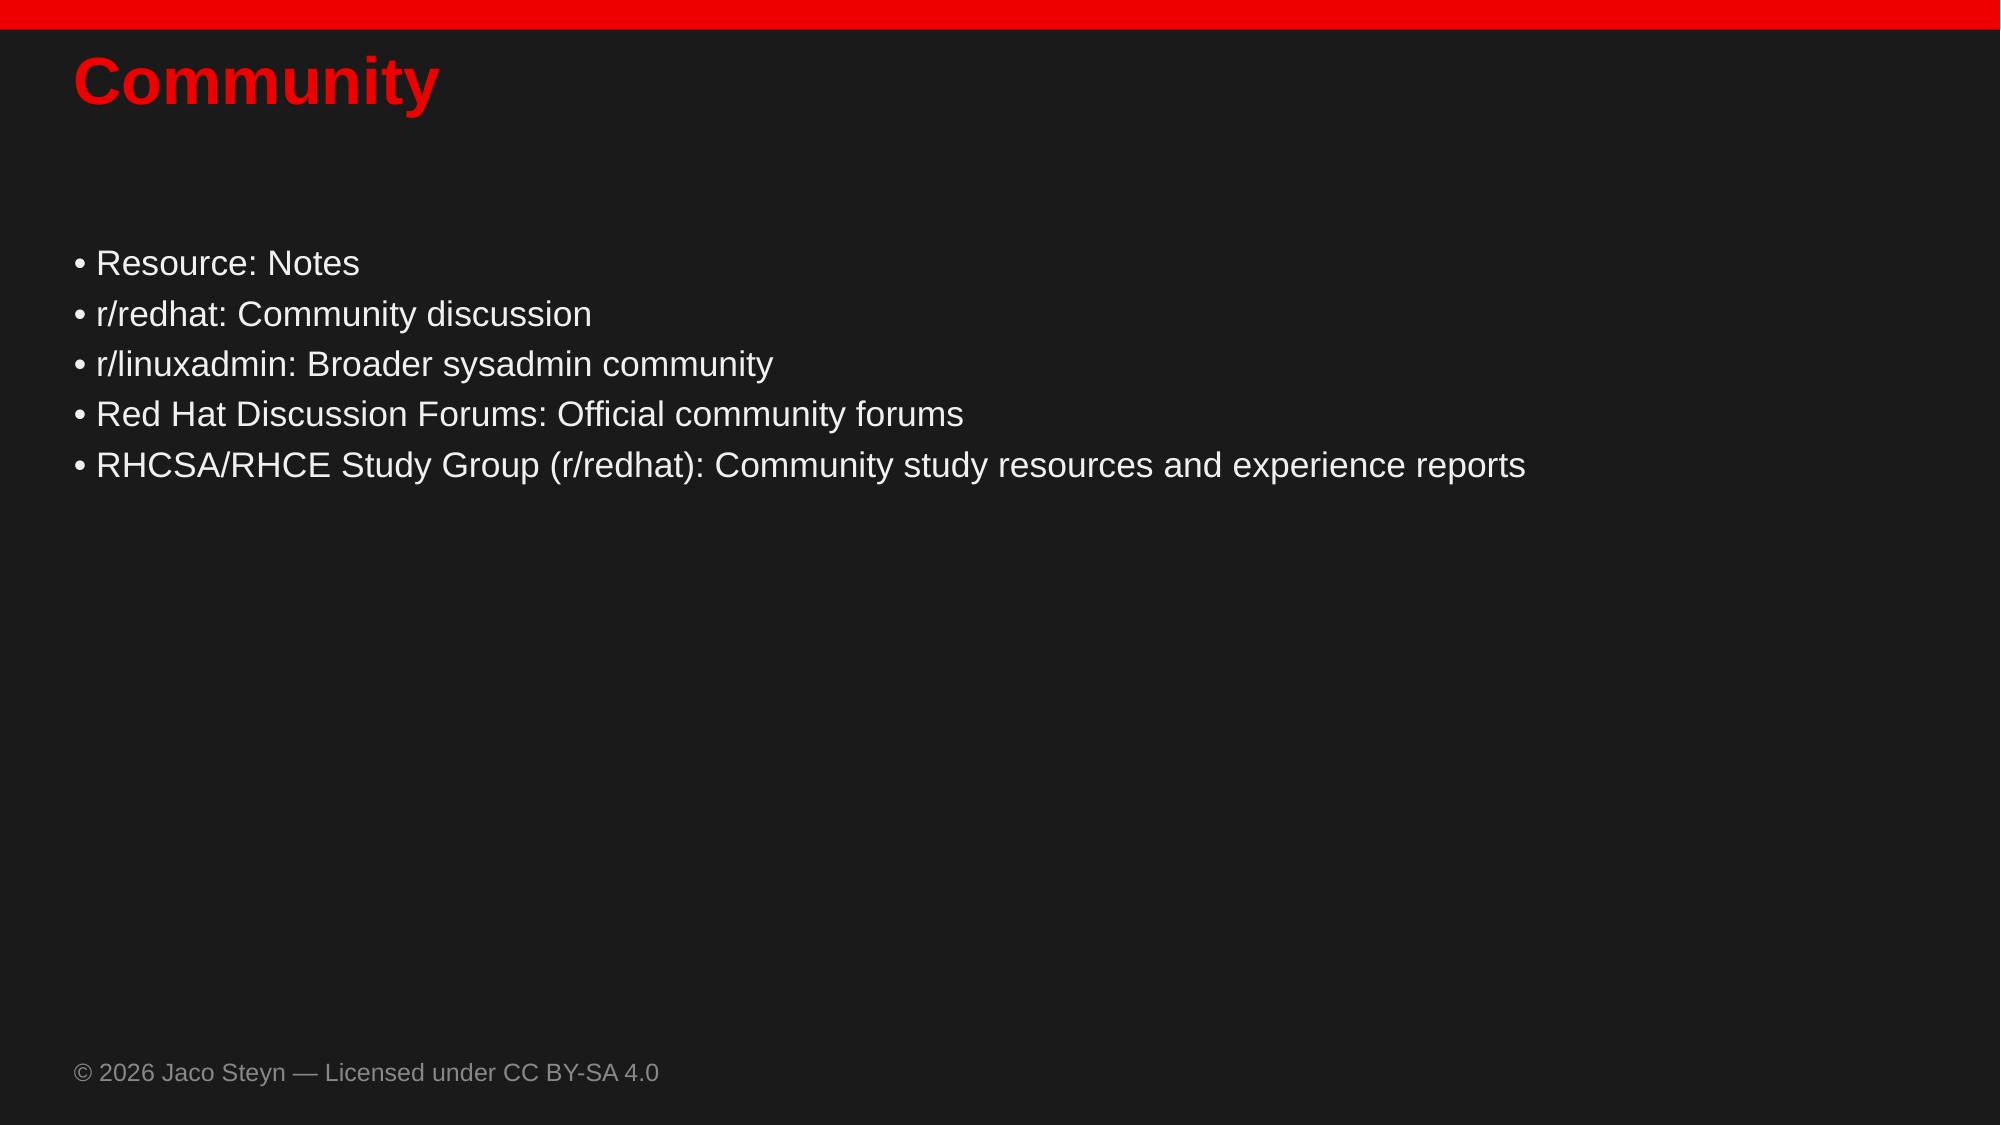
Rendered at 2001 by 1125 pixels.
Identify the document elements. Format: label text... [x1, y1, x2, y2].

text_box © 2026 Jaco Steyn — Licensed under CC BY-SA 4.0 [59, 1051, 1942, 1093]
text_box • Resource: Notes • r/redhat: Community discussion • r/linuxadmin: Broader sysadmin community • Red Hat Discussion Forums: Official community forums • RHCSA/RHCE Study Group (r/redhat): Community study resources and experience reports [59, 236, 1942, 1037]
text_box [0, 0, 2001, 30]
text_box Community [59, 36, 1942, 208]
